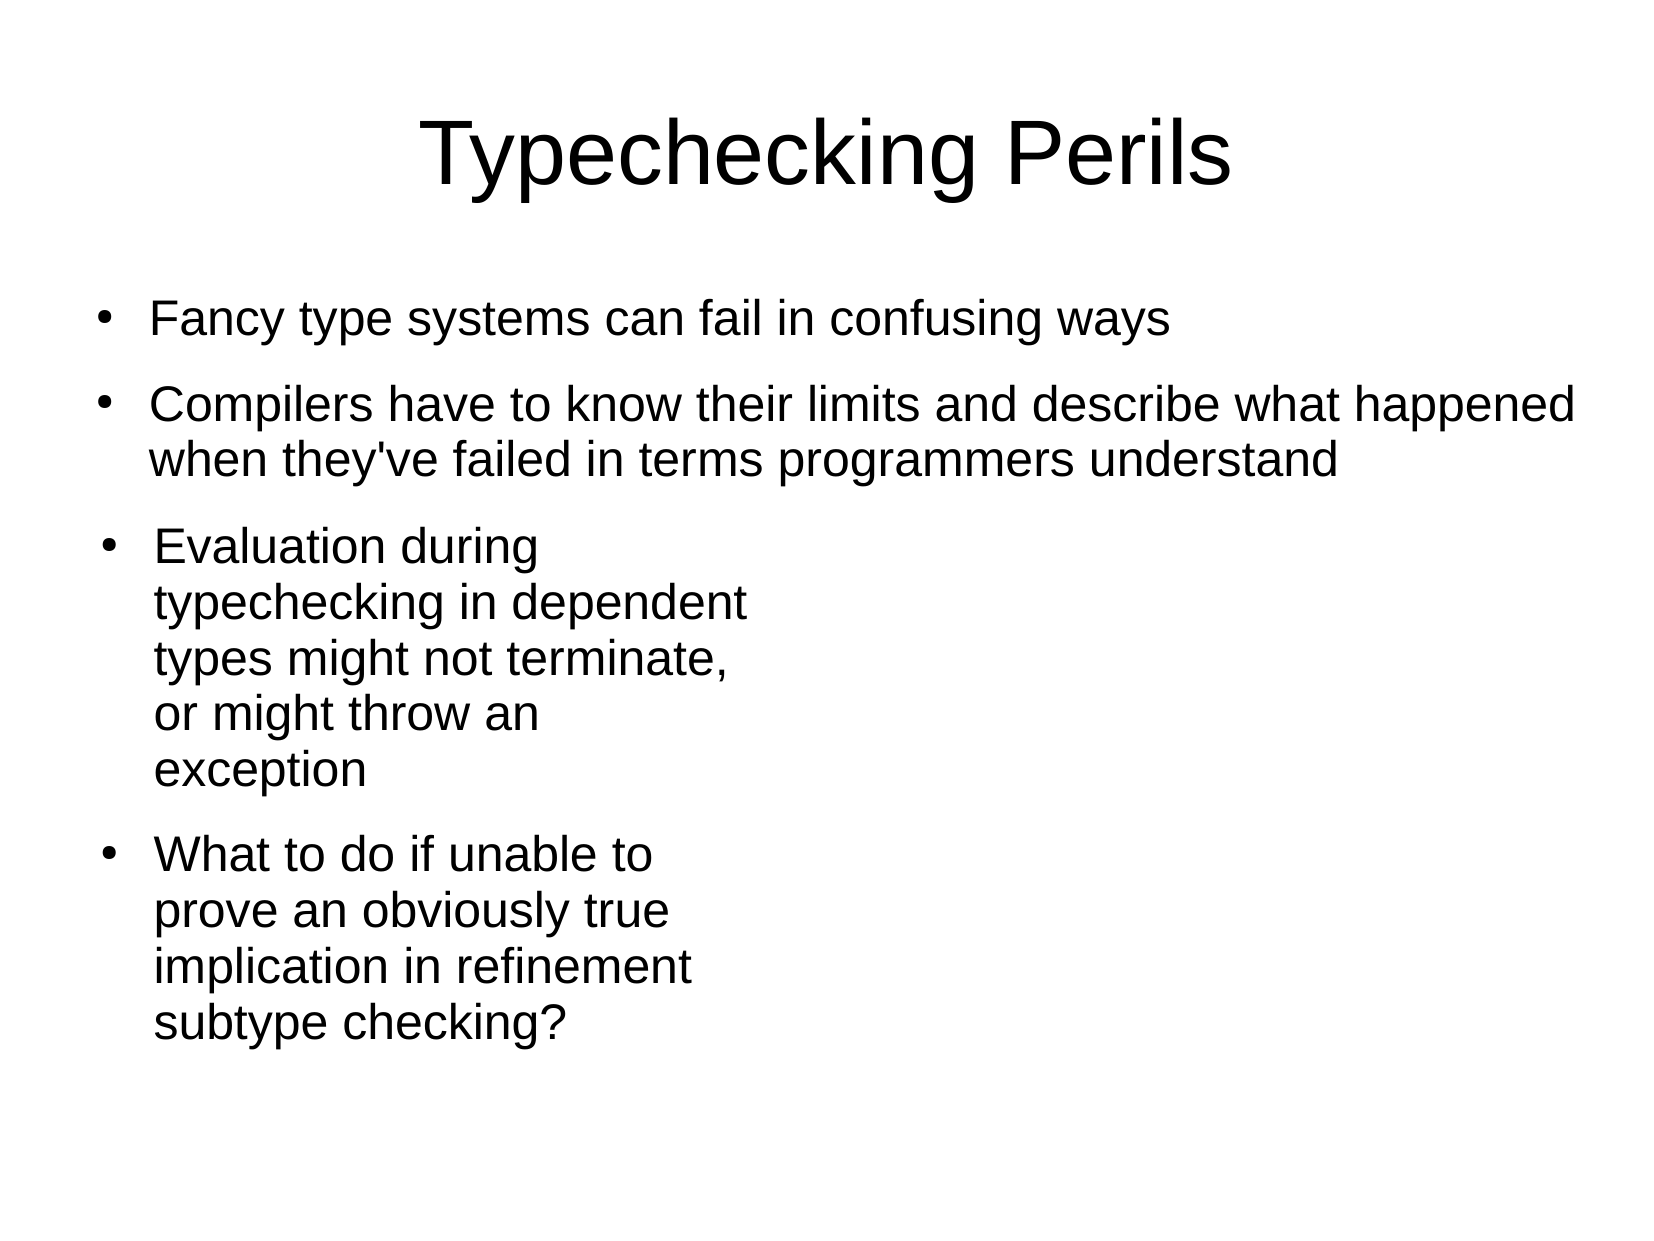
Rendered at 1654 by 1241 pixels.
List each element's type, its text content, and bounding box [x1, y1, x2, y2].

list Fancy type systems can fail in confusing ways Compilers have to know their limits and describe what happened when they've failed in terms programmers understand [78, 290, 1579, 488]
list Evaluation during typechecking in dependent types might not terminate, or might throw an exception What to do if unable to prove an obviously true implication in refinement subtype checking? [82, 518, 751, 1081]
title Typechecking Perils [82, 49, 1571, 257]
